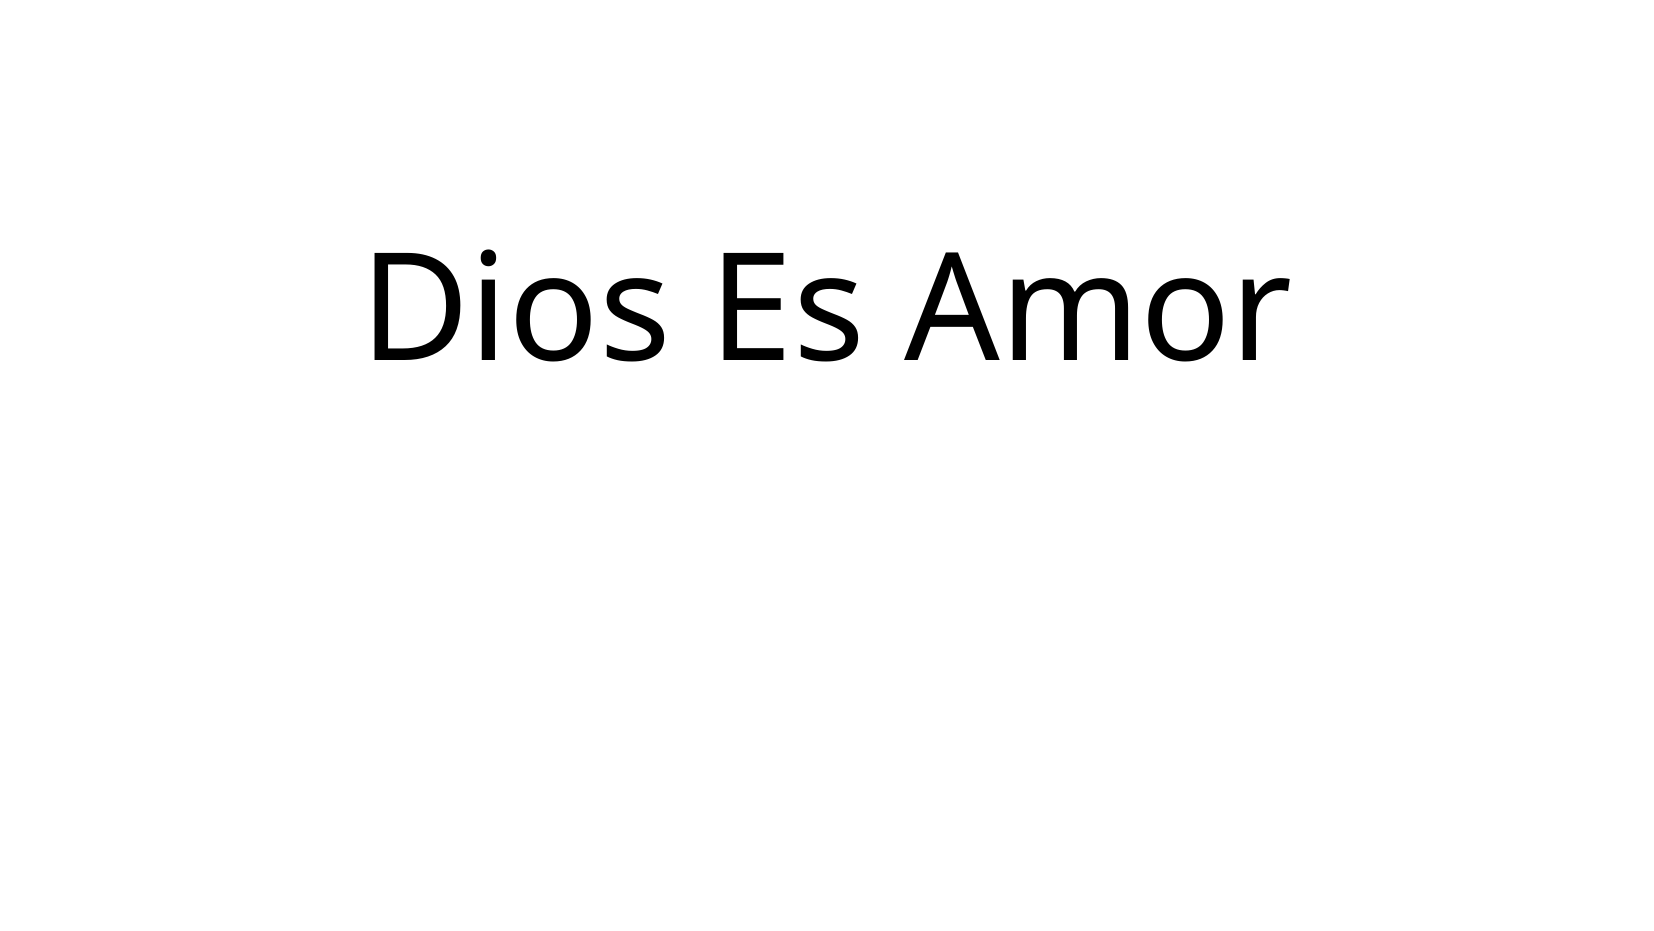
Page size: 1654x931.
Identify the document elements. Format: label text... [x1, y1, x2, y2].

title Dios Es Amor [0, 196, 1654, 408]
